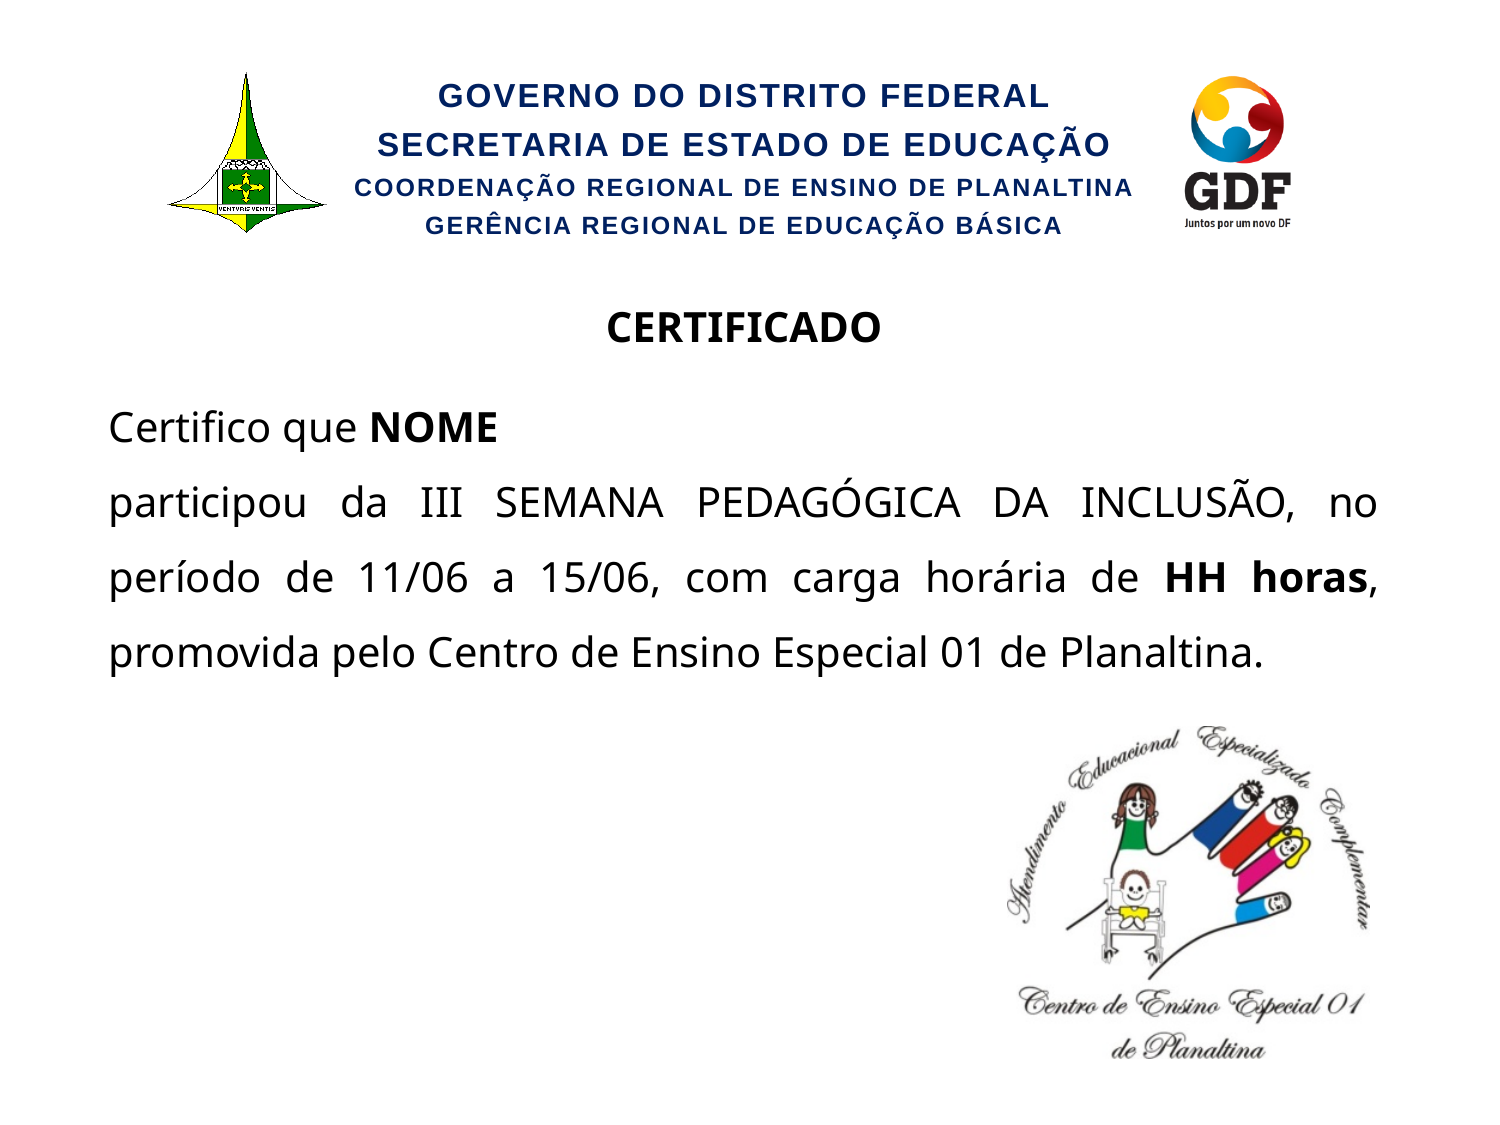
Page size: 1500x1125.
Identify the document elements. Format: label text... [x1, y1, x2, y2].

text_box CERTIFICADO Certifico que NOME participou da III SEMANA PEDAGÓGICA DA INCLUSÃO, no período de 11/06 a 15/06, com carga horária de HH horas, promovida pelo Centro de Ensino Especial 01 de Planaltina. [93, 292, 1395, 809]
table_header [1148, 66, 1246, 246]
picture [1172, 67, 1301, 229]
picture [1007, 809, 1370, 1059]
table_header [246, 66, 340, 246]
table_header GOVERNO DO DISTRITO FEDERAL SECRETARIA DE ESTADO DE EDUCAÇÃO COORDENAÇÃO REGIONAL DE ENSINO DE PLANALTINA GERÊNCIA REGIONAL DE EDUCAÇÃO BÁSICA [340, 66, 1148, 246]
chart [164, 68, 330, 235]
